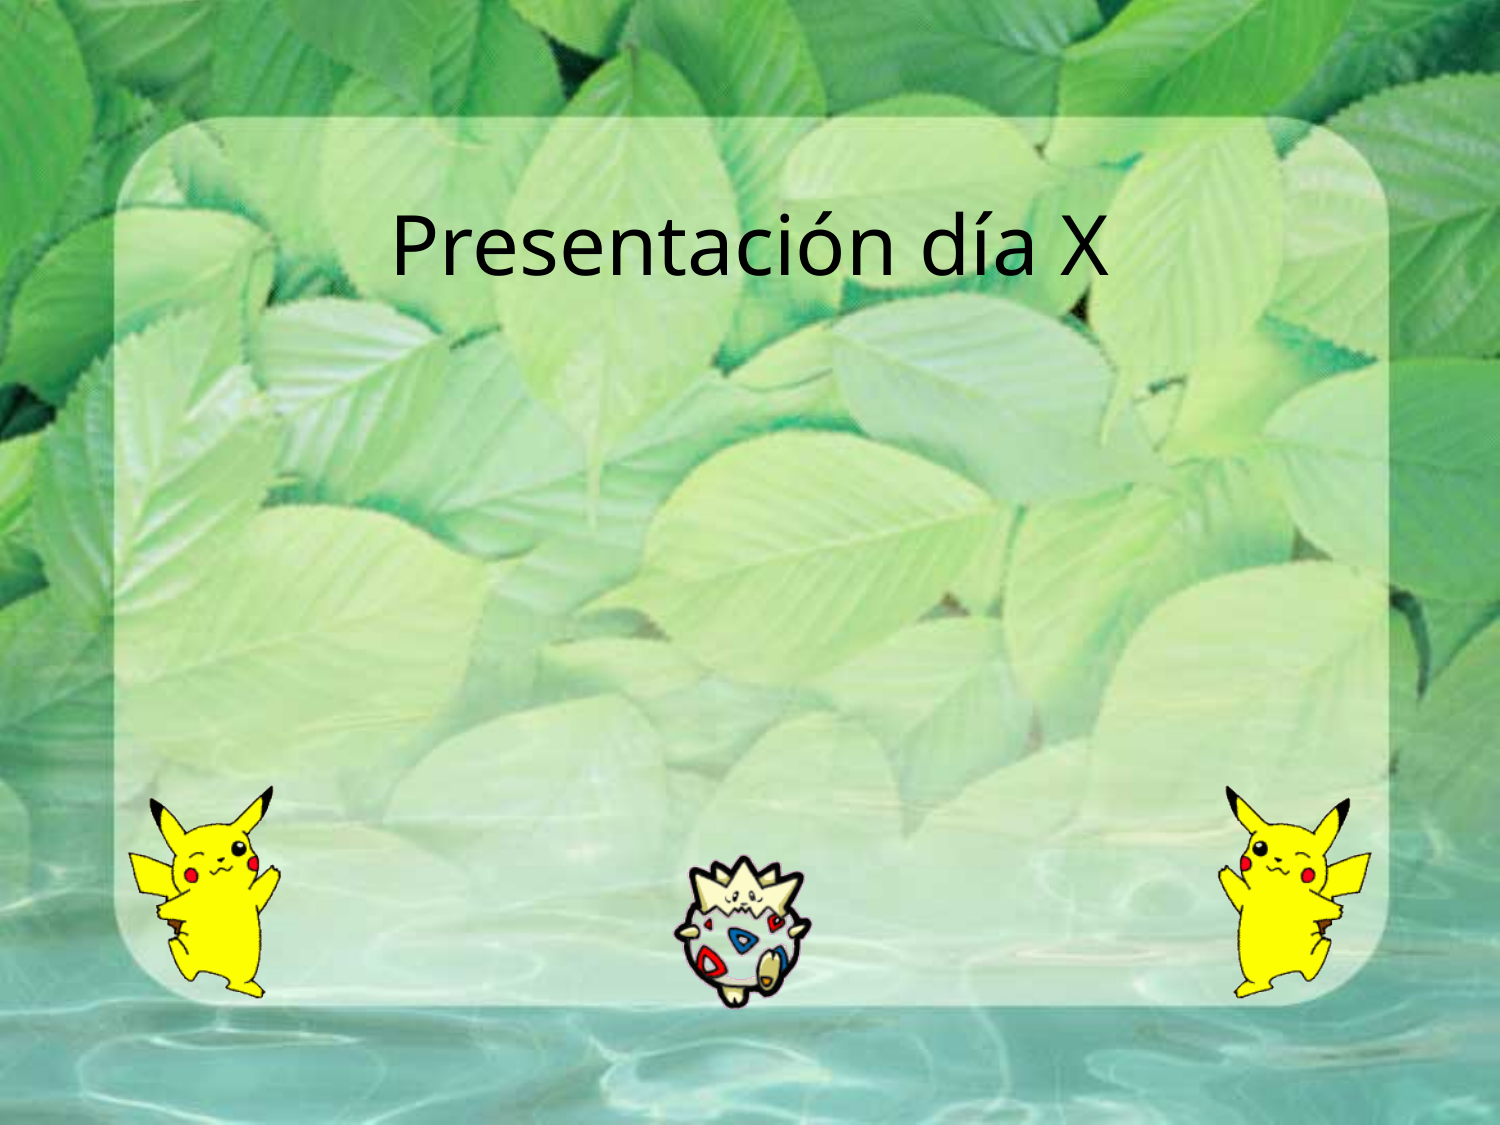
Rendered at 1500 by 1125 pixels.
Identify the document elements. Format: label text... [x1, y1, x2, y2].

title Presentación día X [112, 121, 1388, 363]
picture [0, 0, 1500, 1125]
